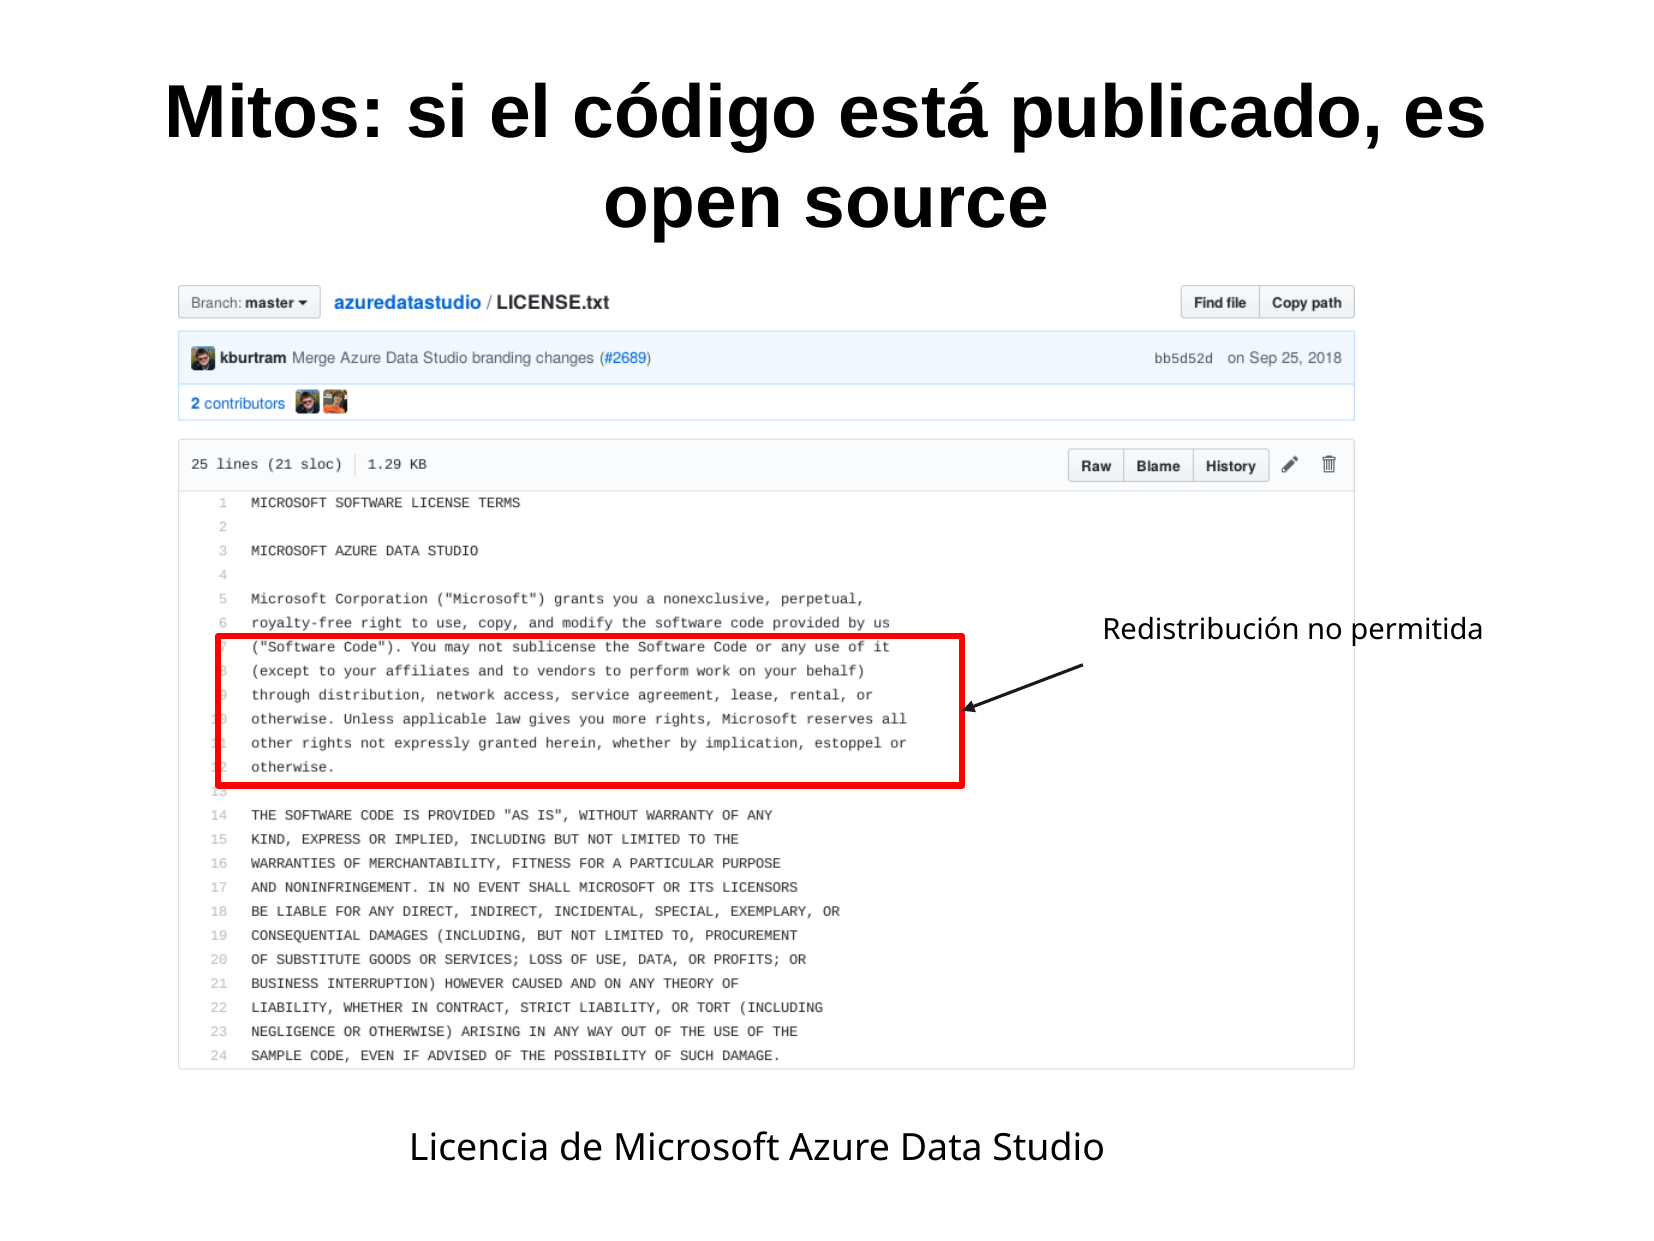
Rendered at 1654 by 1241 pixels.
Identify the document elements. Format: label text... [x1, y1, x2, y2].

text_box Redistribución no permitida [1087, 595, 1532, 695]
picture [178, 285, 1355, 1089]
text_box Licencia de Microsoft Azure Data Studio [349, 1108, 1166, 1183]
text_box Mitos: si el código está publicado, es open source [82, 49, 1571, 257]
